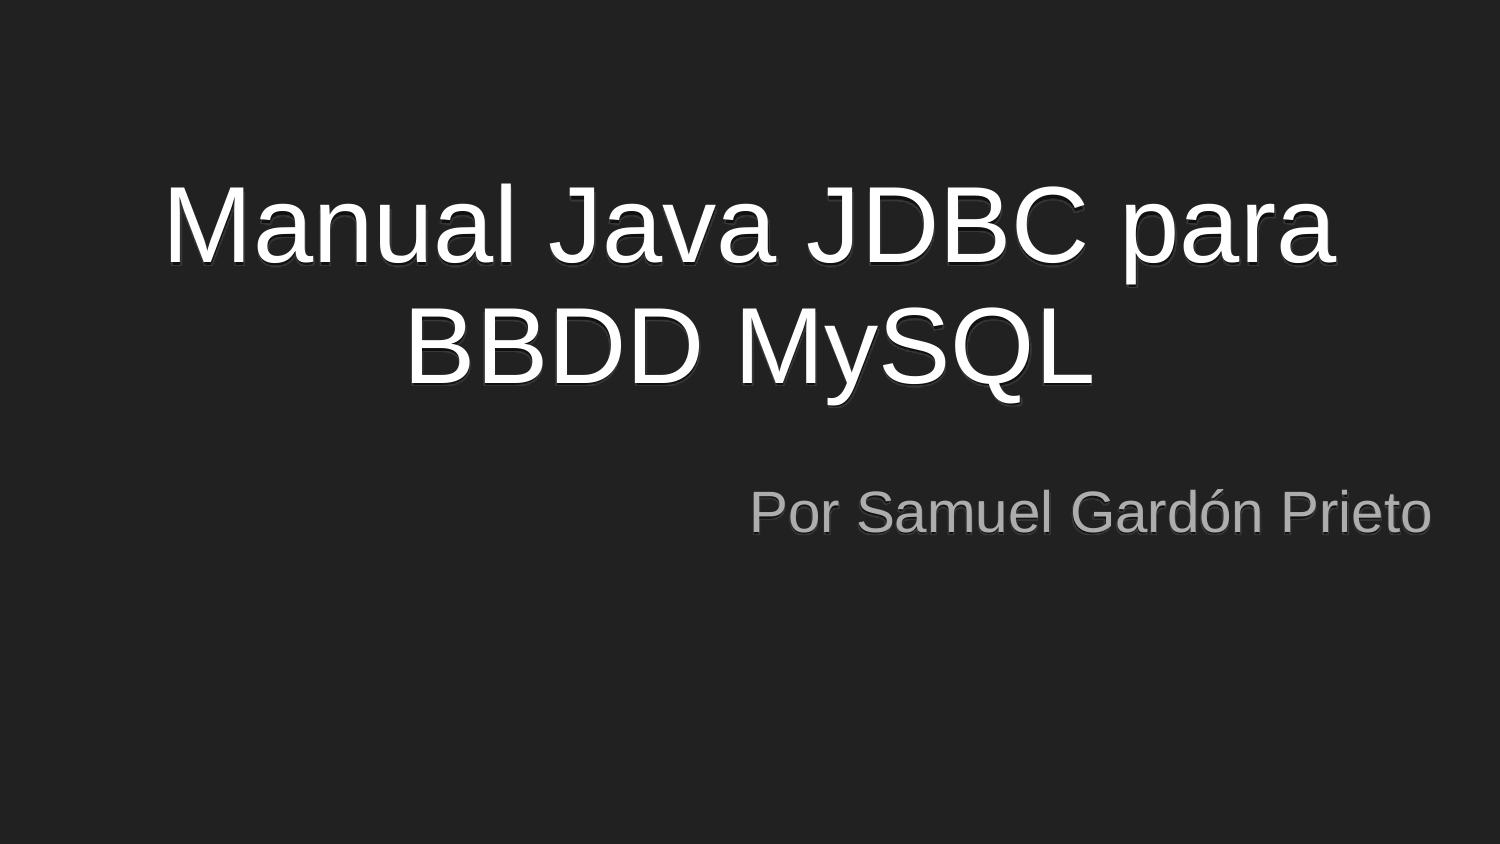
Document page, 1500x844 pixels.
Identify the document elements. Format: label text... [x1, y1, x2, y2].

title Manual Java JDBC para BBDD MySQL [51, 85, 1449, 422]
subtitle Por Samuel Gardón Prieto [51, 464, 1449, 595]
